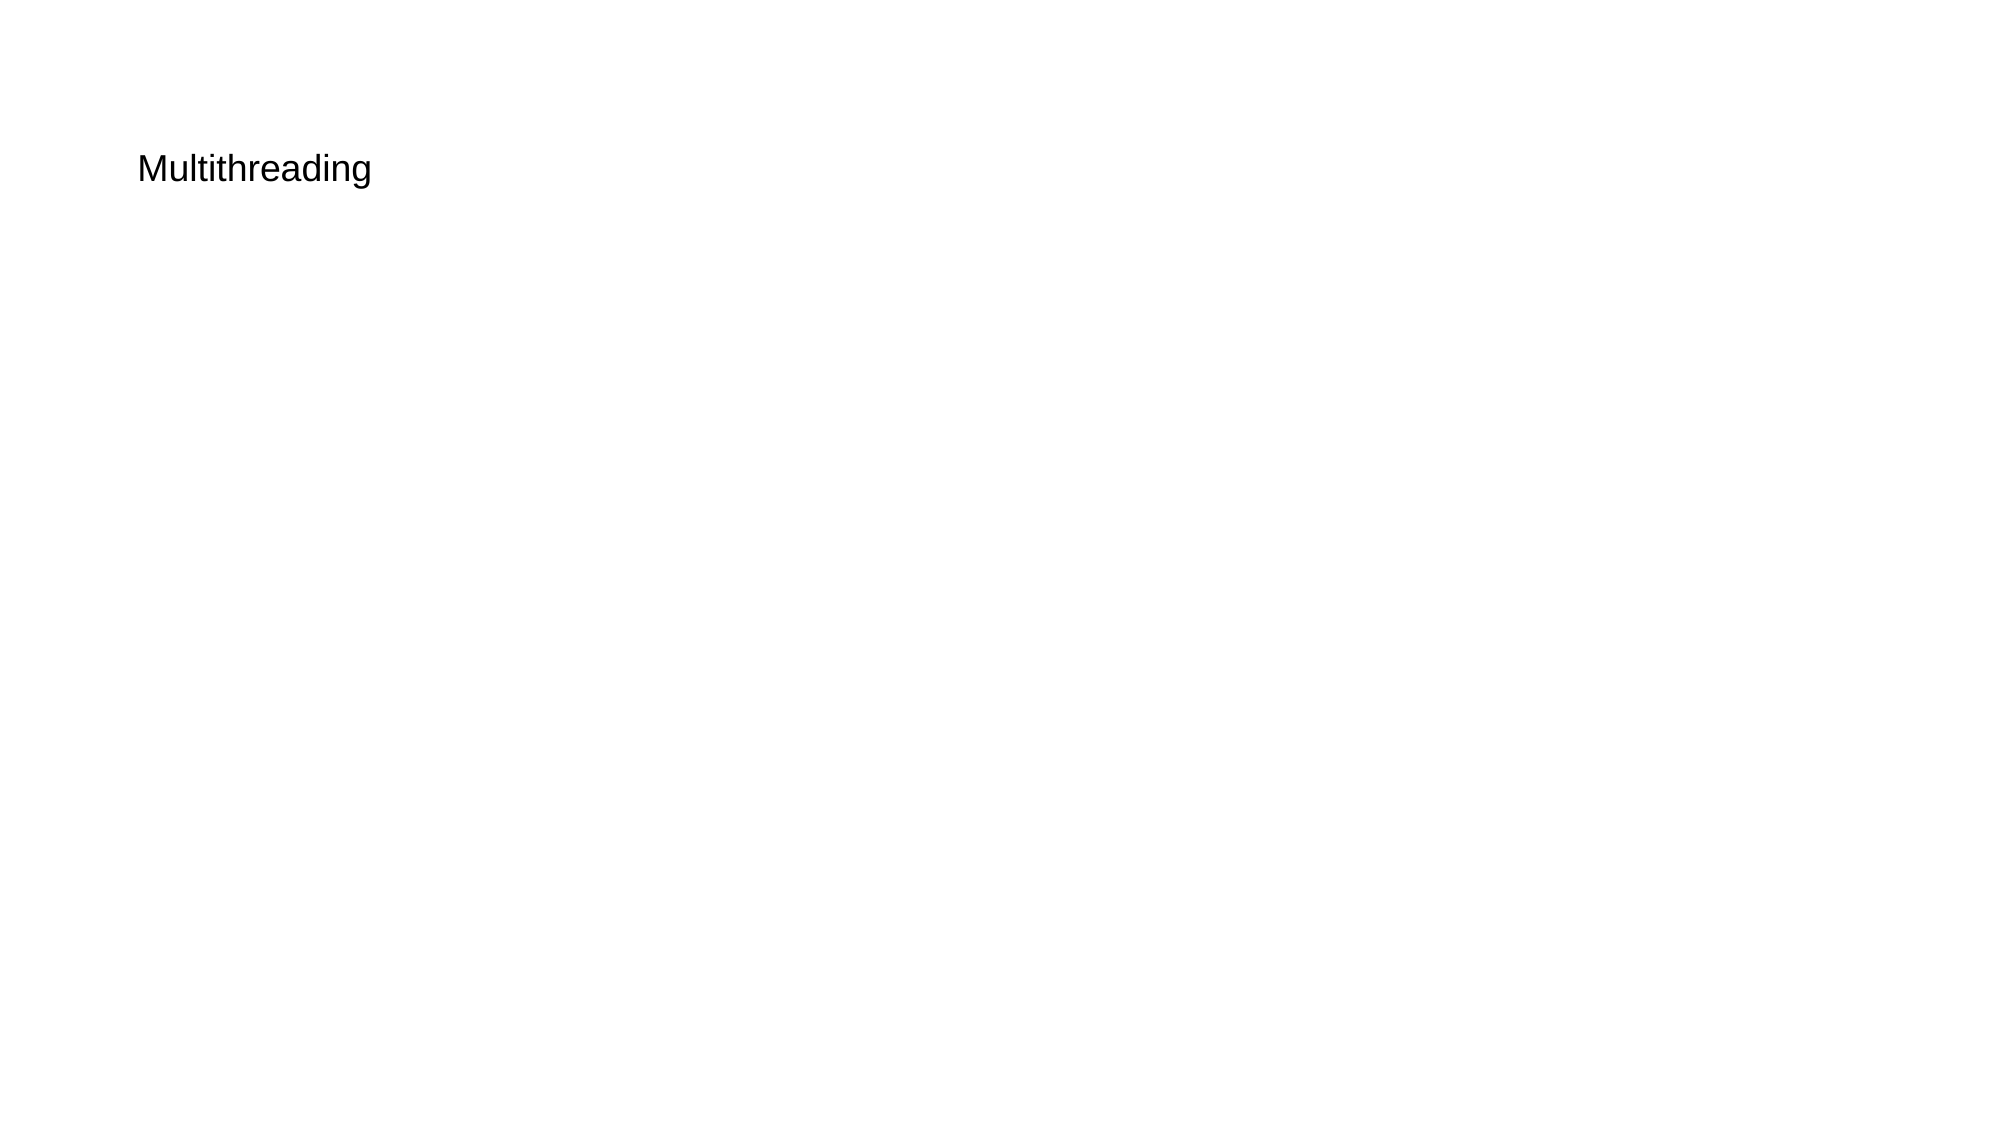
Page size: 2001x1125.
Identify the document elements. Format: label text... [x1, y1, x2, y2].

title Multithreading [137, 59, 1863, 278]
